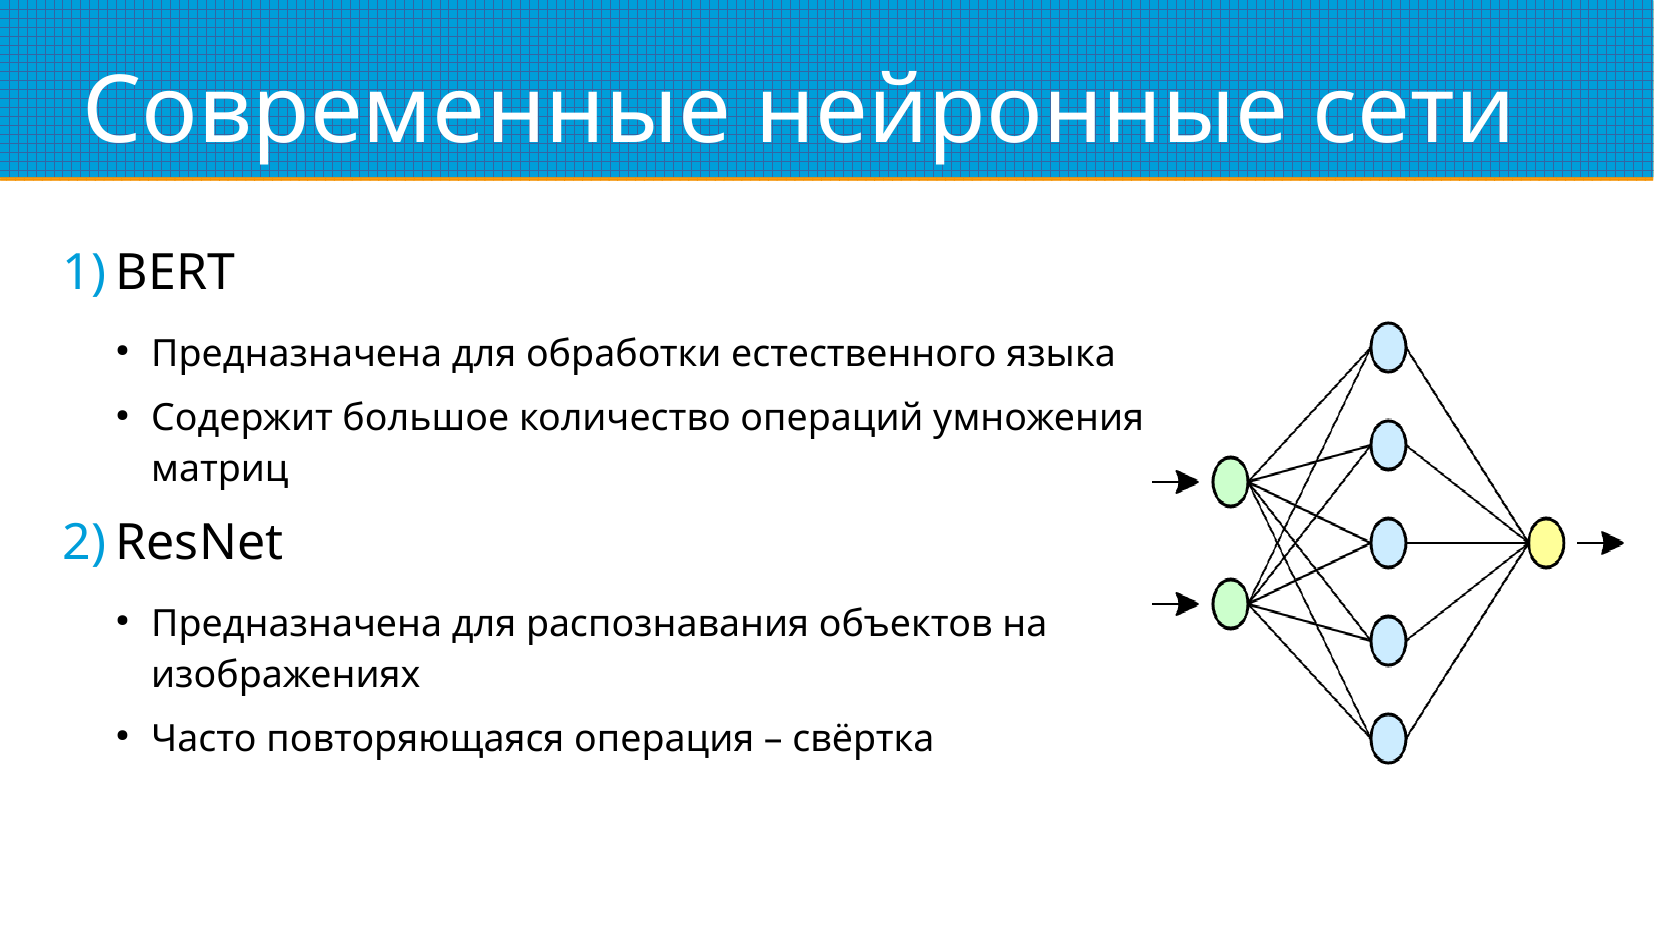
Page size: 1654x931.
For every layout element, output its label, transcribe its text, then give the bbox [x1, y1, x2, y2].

list BERT Предназначена для обработки естественного языка Содержит большое количество операций умножения матриц ResNet Предназначена для распознавания объектов на изображениях Часто повторяющаяся операция – свёртка [45, 236, 1163, 811]
title Современные нейронные сети [82, 14, 1571, 171]
picture [1125, 299, 1651, 788]
